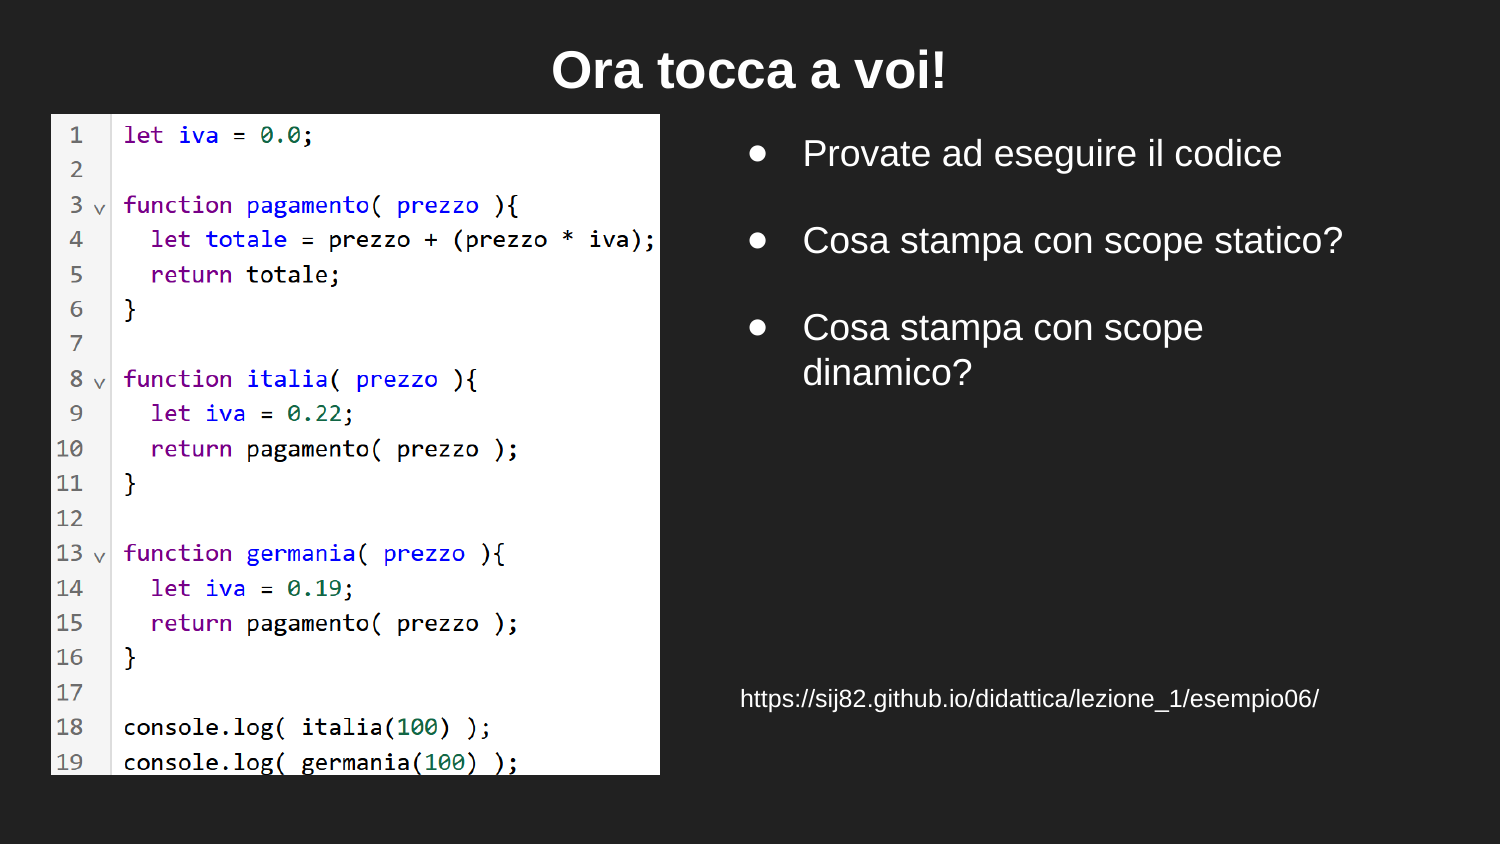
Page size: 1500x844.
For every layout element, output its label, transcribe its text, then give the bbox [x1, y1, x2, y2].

text_box https://sij82.github.io/didattica/lezione_1/esempio06/ [724, 667, 1377, 775]
text_box Provate ad eseguire il codice Cosa stampa con scope statico? Cosa stampa con scope dinamico? [712, 114, 1377, 443]
picture [51, 114, 660, 775]
title Ora tocca a voi! [51, 20, 1449, 115]
